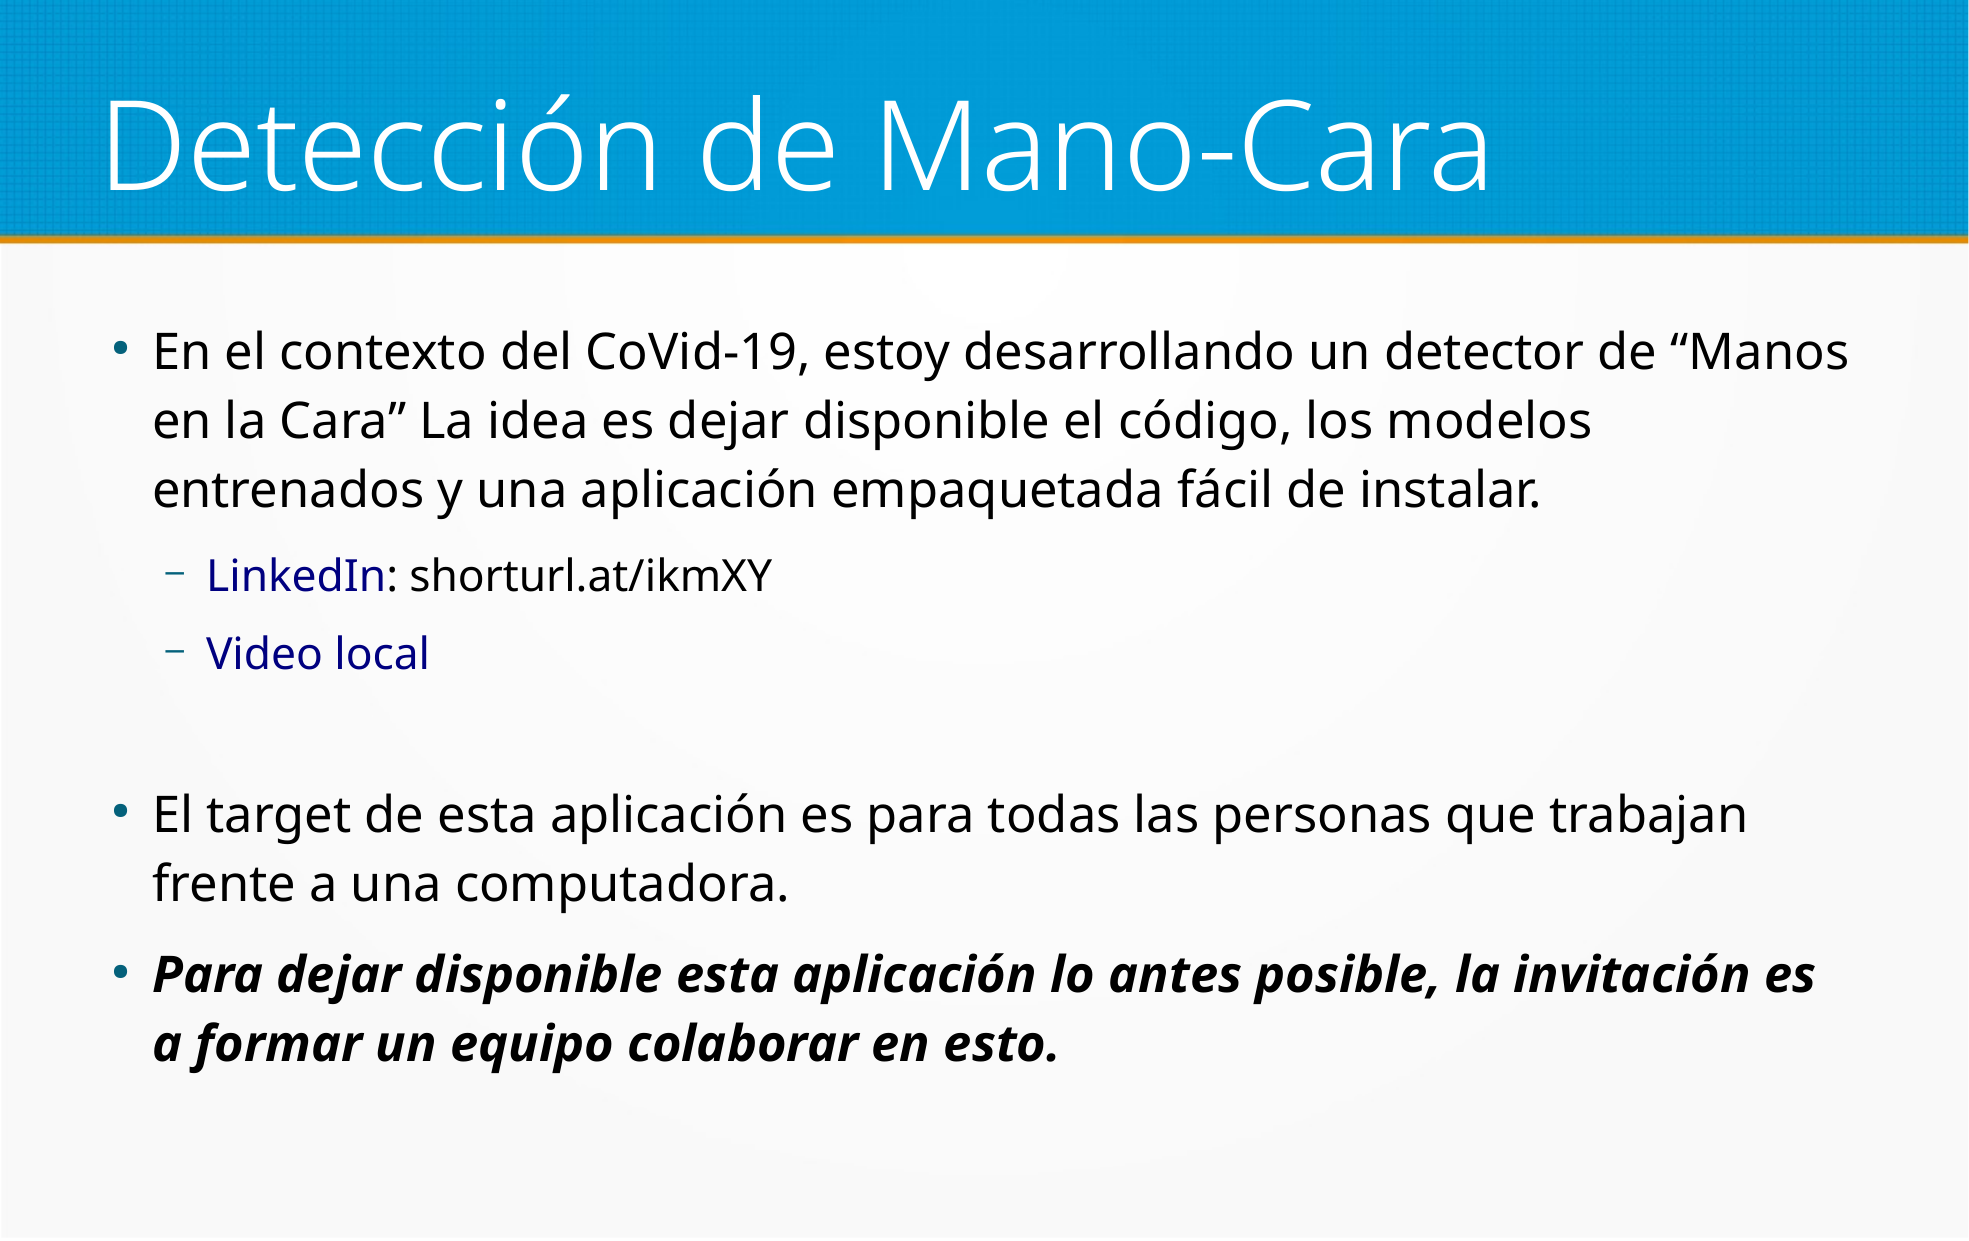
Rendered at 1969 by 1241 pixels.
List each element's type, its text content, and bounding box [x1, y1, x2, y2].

picture [0, 233, 1969, 1241]
list En el contexto del CoVid-19, estoy desarrollando un detector de “Manos en la Cara” La idea es dejar disponible el código, los modelos entrenados y una aplicación empaquetada fácil de instalar. LinkedIn: shorturl.at/ikmXY Video local El target de esta aplicación es para todas las personas que trabajan frente a una computadora. Para dejar disponible esta aplicación lo antes posible, la invitación es a formar un equipo colaborar en esto. [98, 315, 1861, 1081]
title Detección de Mano-Cara [98, 19, 1870, 227]
